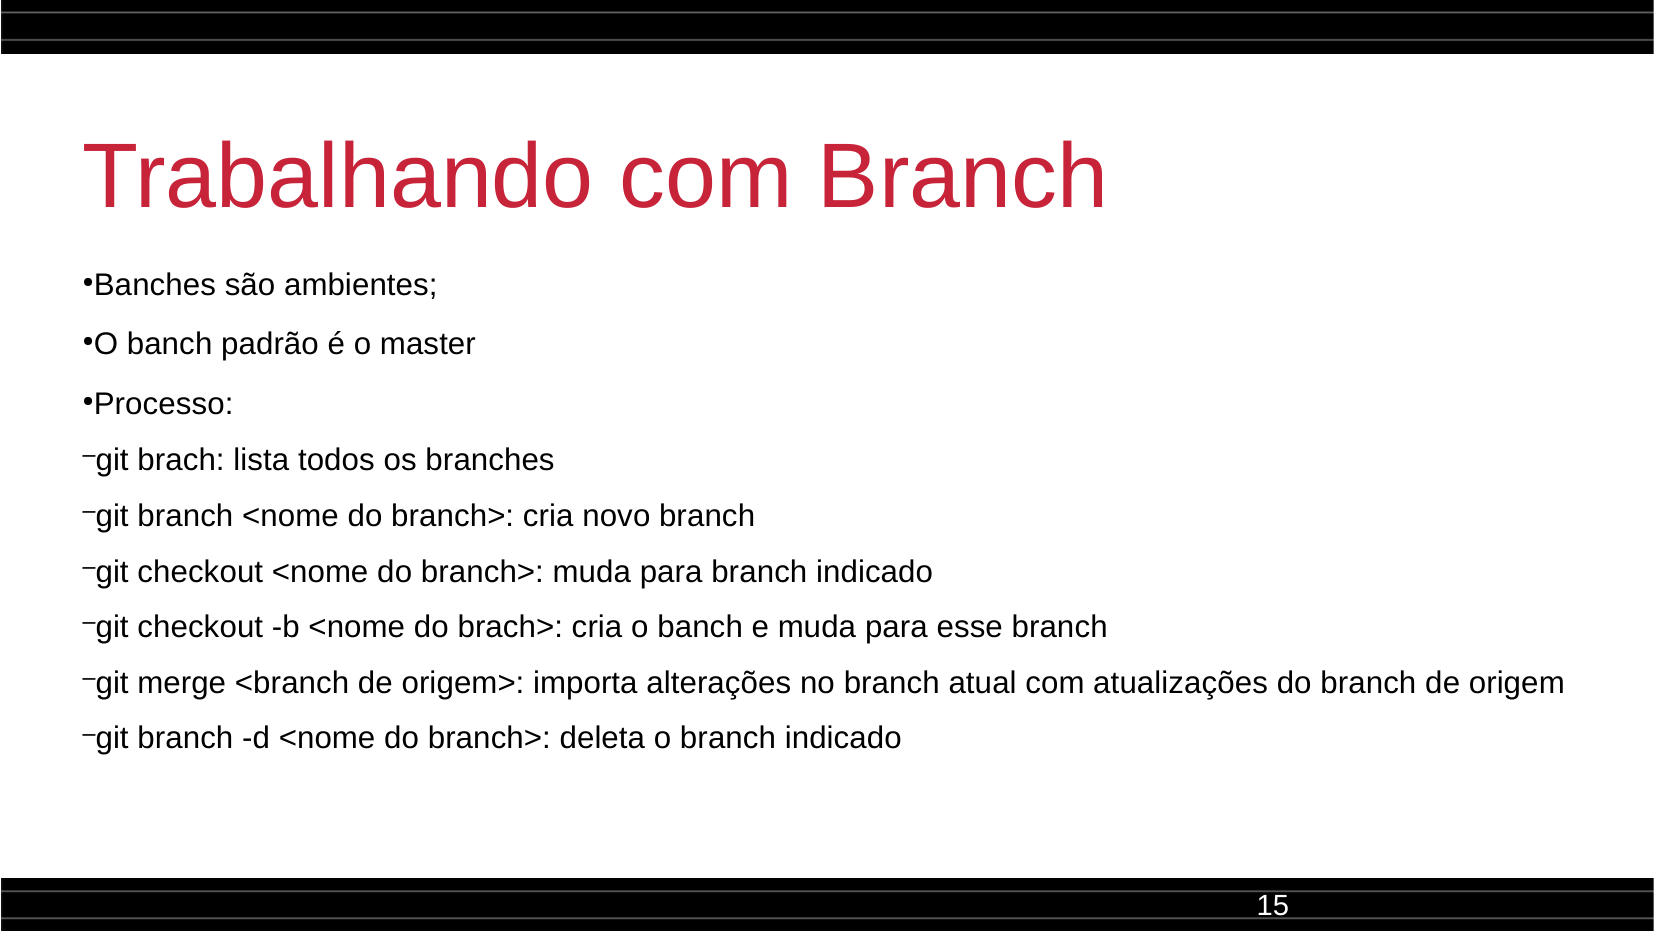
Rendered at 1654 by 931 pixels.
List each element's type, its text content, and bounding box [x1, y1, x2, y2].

title Trabalhando com Branch [82, 92, 1571, 249]
list Banches são ambientes; O banch padrão é o master Processo: git brach: lista todos os branches git branch <nome do branch>: cria novo branch git checkout <nome do branch>: muda para branch indicado git checkout -b <nome do brach>: cria o banch e muda para esse branch git merge <branch de origem>: importa alterações no branch atual com atualizações do branch de origem git branch -d <nome do branch>: deleta o branch indicado [82, 271, 1571, 758]
